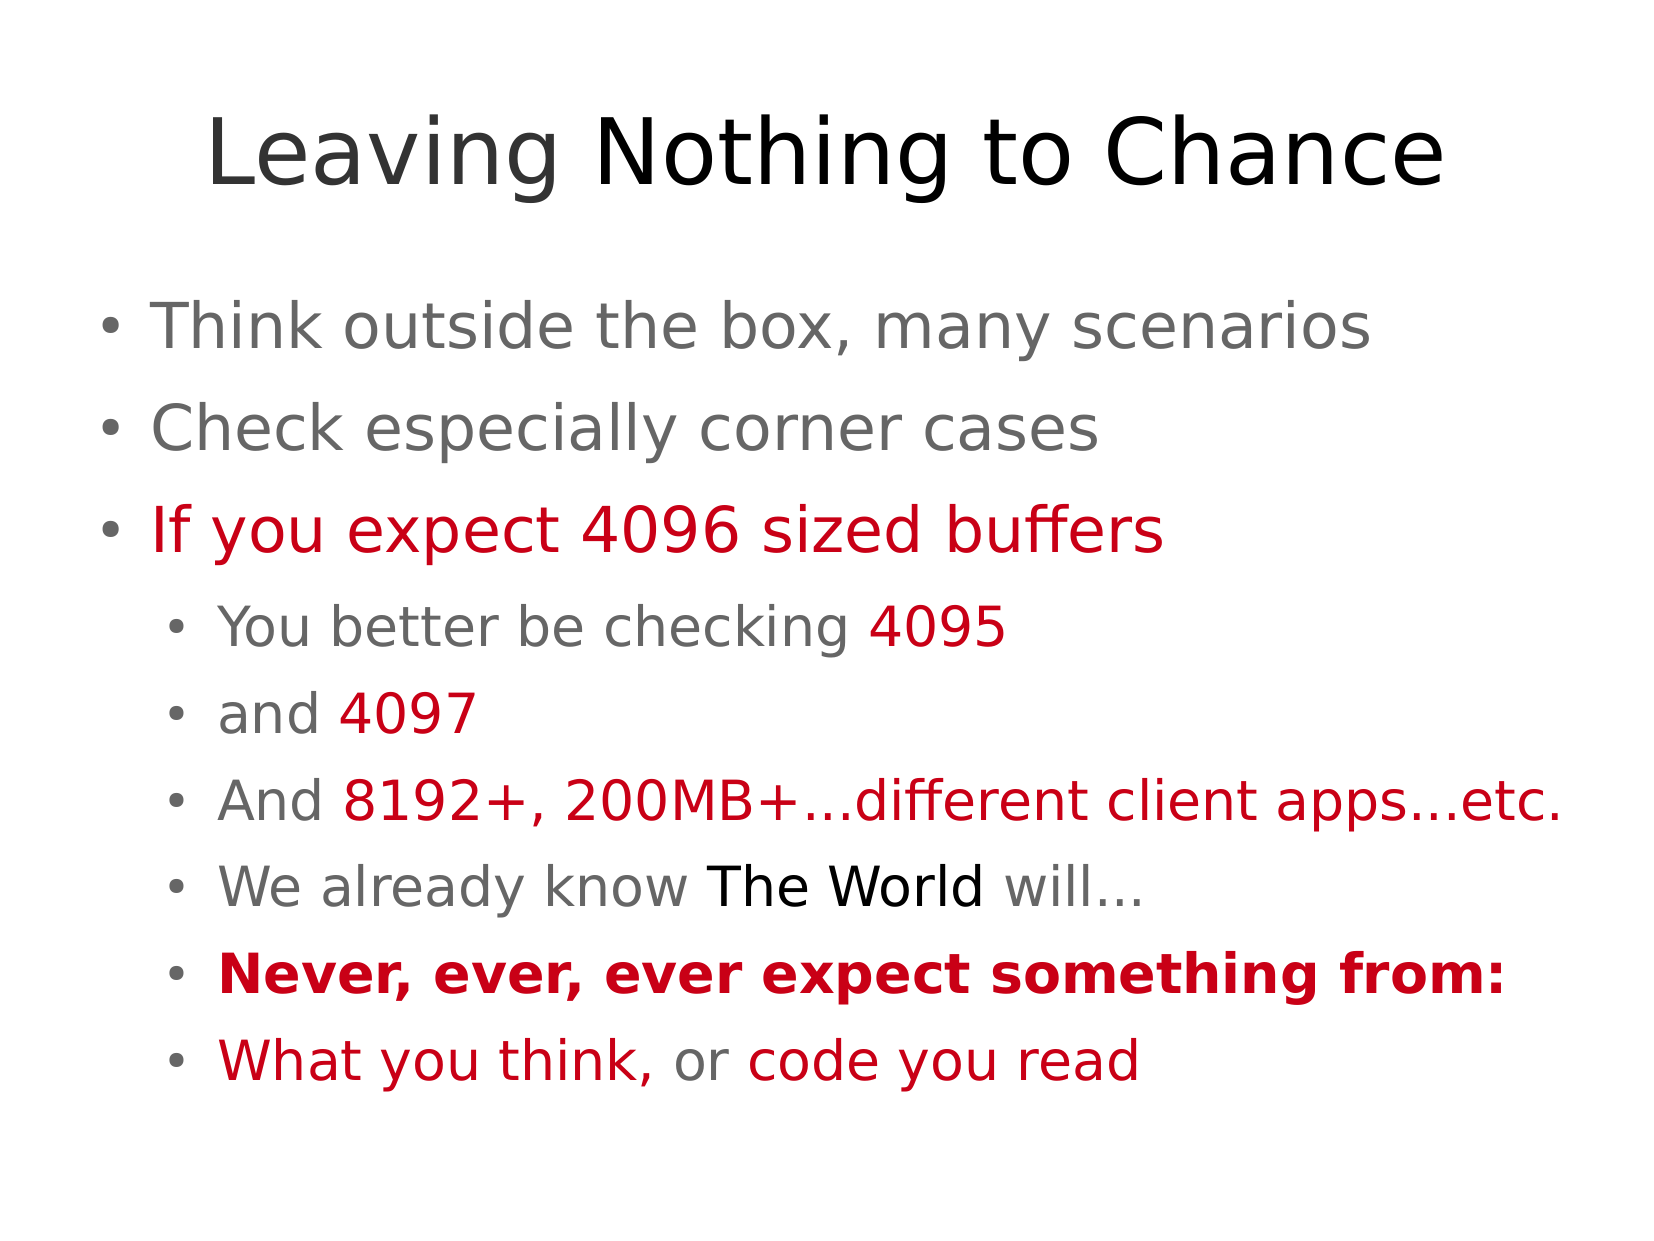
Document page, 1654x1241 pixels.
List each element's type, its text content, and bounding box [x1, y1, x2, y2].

list Think outside the box, many scenarios Check especially corner cases If you expect 4096 sized buffers You better be checking 4095 and 4097 And 8192+, 200MB+...different client apps...etc. We already know The World will... Never, ever, ever expect something from: What you think, or code you read [82, 290, 1571, 1109]
title Leaving Nothing to Chance [82, 56, 1571, 250]
